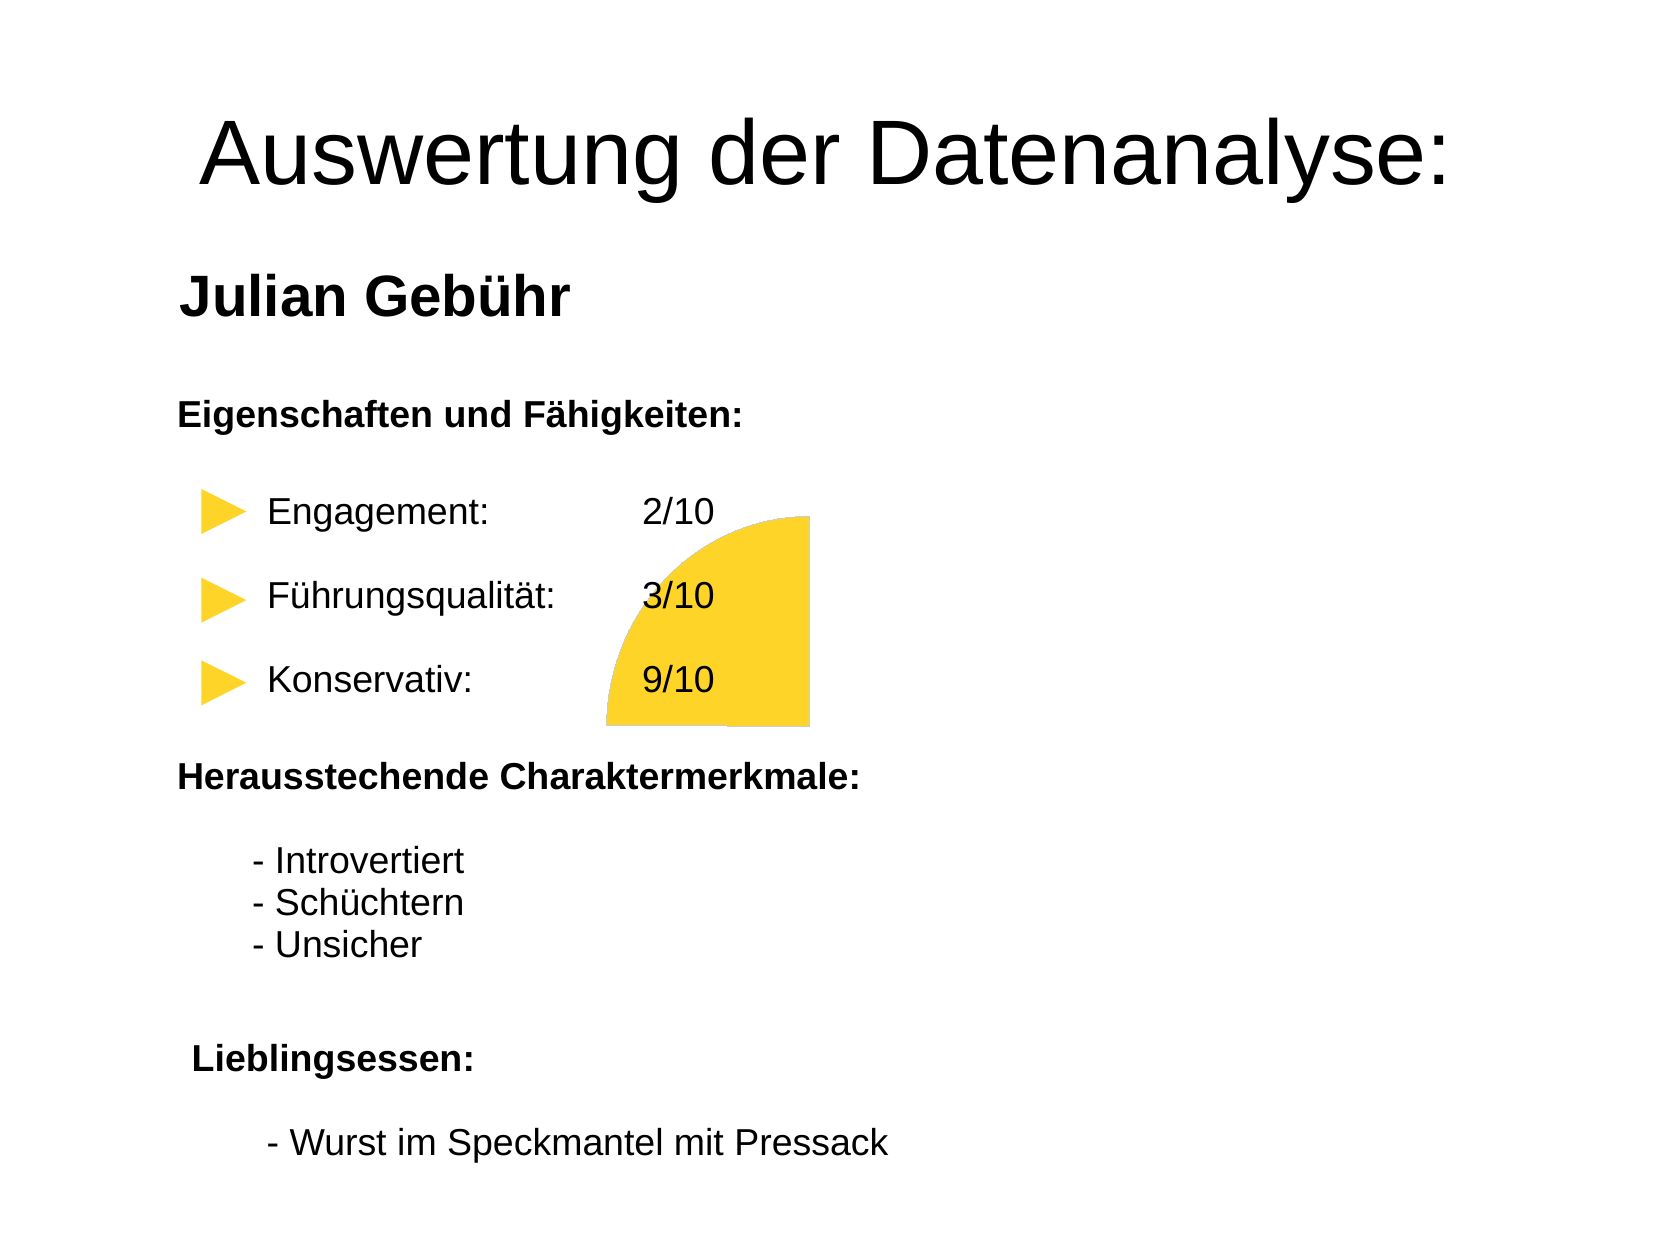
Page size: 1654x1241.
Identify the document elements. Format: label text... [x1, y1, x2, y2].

text_box [201, 488, 247, 535]
text_box [606, 516, 1012, 897]
text_box Herausstechende Charaktermerkmale: - Introvertiert - Schüchtern - Unsicher [162, 747, 928, 973]
text_box [201, 577, 247, 623]
title Auswertung der Datenanalyse: [82, 49, 1571, 257]
text_box Julian Gebühr [165, 256, 736, 337]
text_box Eigenschaften und Fähigkeiten: [162, 386, 838, 444]
text_box Engagement: 2/10 Führungsqualität: 3/10 Konservativ: 9/10 [252, 483, 808, 708]
text_box Lieblingsessen: - Wurst im Speckmantel mit Pressack [176, 1030, 1074, 1171]
text_box [201, 660, 247, 706]
